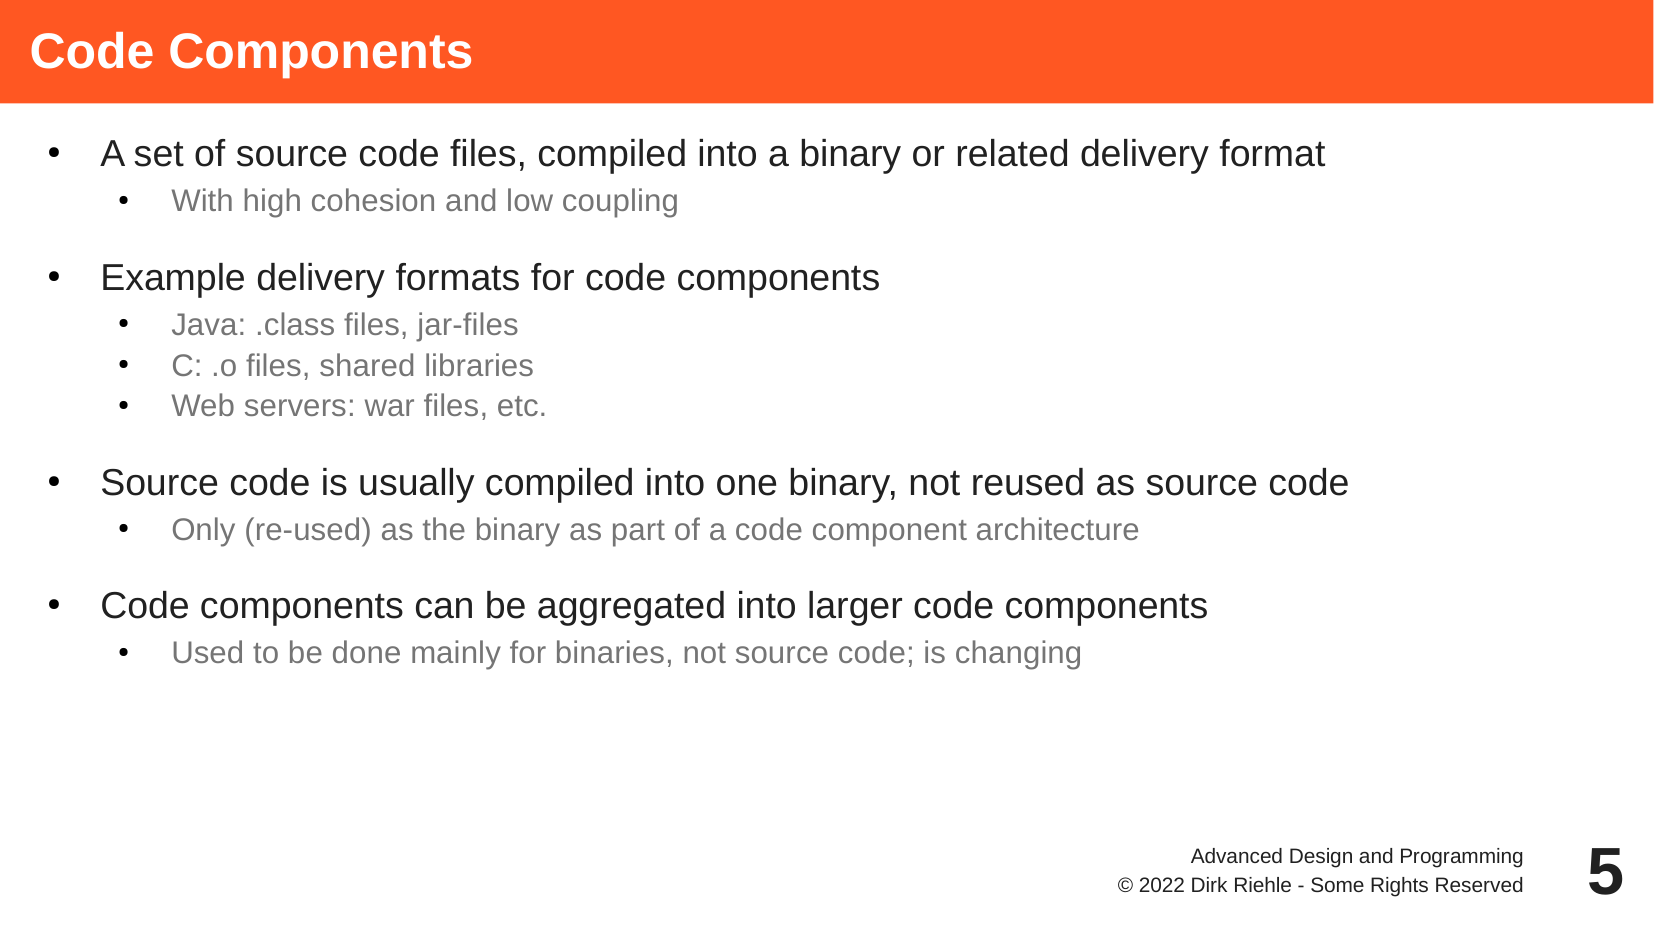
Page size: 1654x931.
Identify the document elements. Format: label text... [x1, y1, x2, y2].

title Code Components [0, 0, 1654, 104]
list A set of source code files, compiled into a binary or related delivery format With high cohesion and low coupling Example delivery formats for code components Java: .class files, jar-files C: .o files, shared libraries Web servers: war files, etc. Source code is usually compiled into one binary, not reused as source code Only (re-used) as the binary as part of a code component architecture Code components can be aggregated into larger code components Used to be done mainly for binaries, not source code; is changing [29, 132, 1625, 813]
